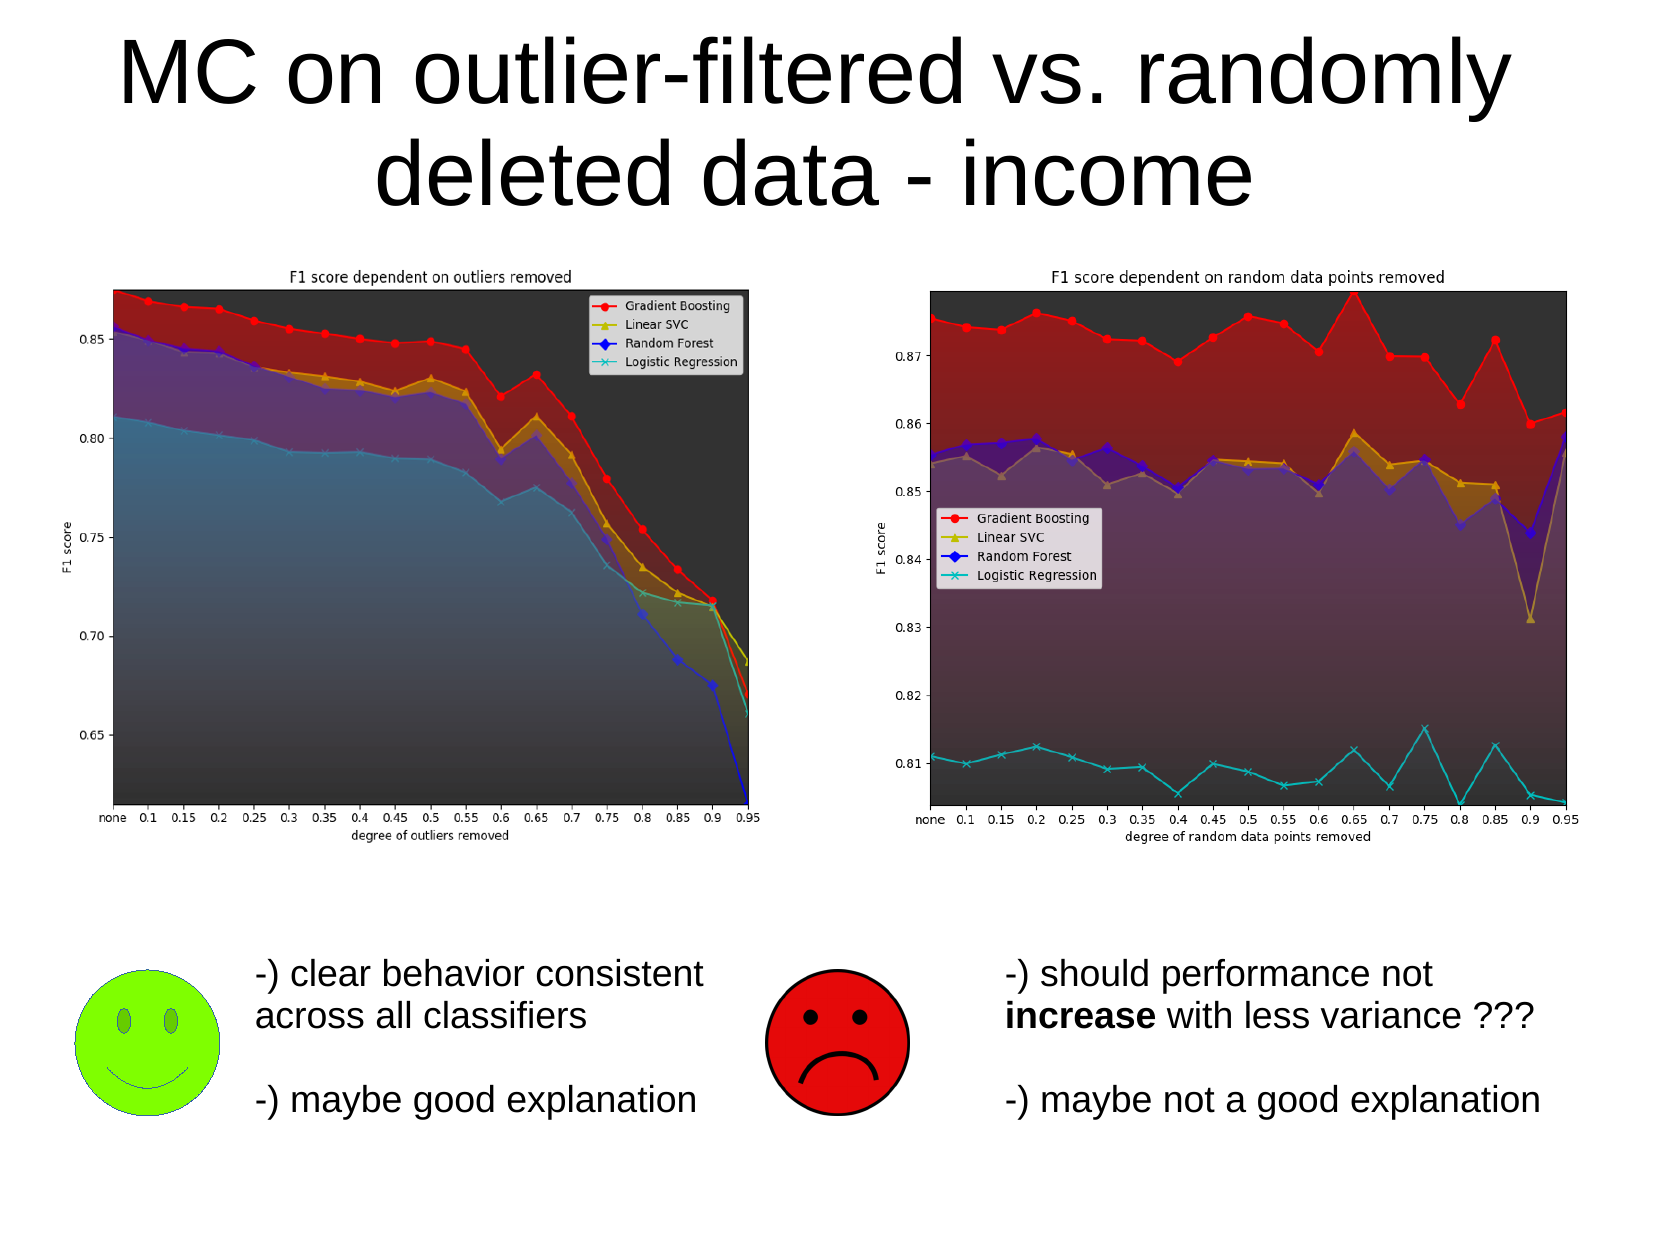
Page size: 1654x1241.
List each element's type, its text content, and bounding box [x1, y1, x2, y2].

text_box -) clear behavior consistent across all classifiers -) maybe good explanation [240, 945, 721, 1168]
picture [765, 969, 910, 1116]
text_box [74, 969, 220, 1116]
title MC on outlier-filtered vs. randomly deleted data - income [71, 20, 1561, 209]
text_box -) should performance not increase with less variance ??? -) maybe not a good explanation [990, 945, 1606, 1168]
picture [9, 209, 1648, 878]
